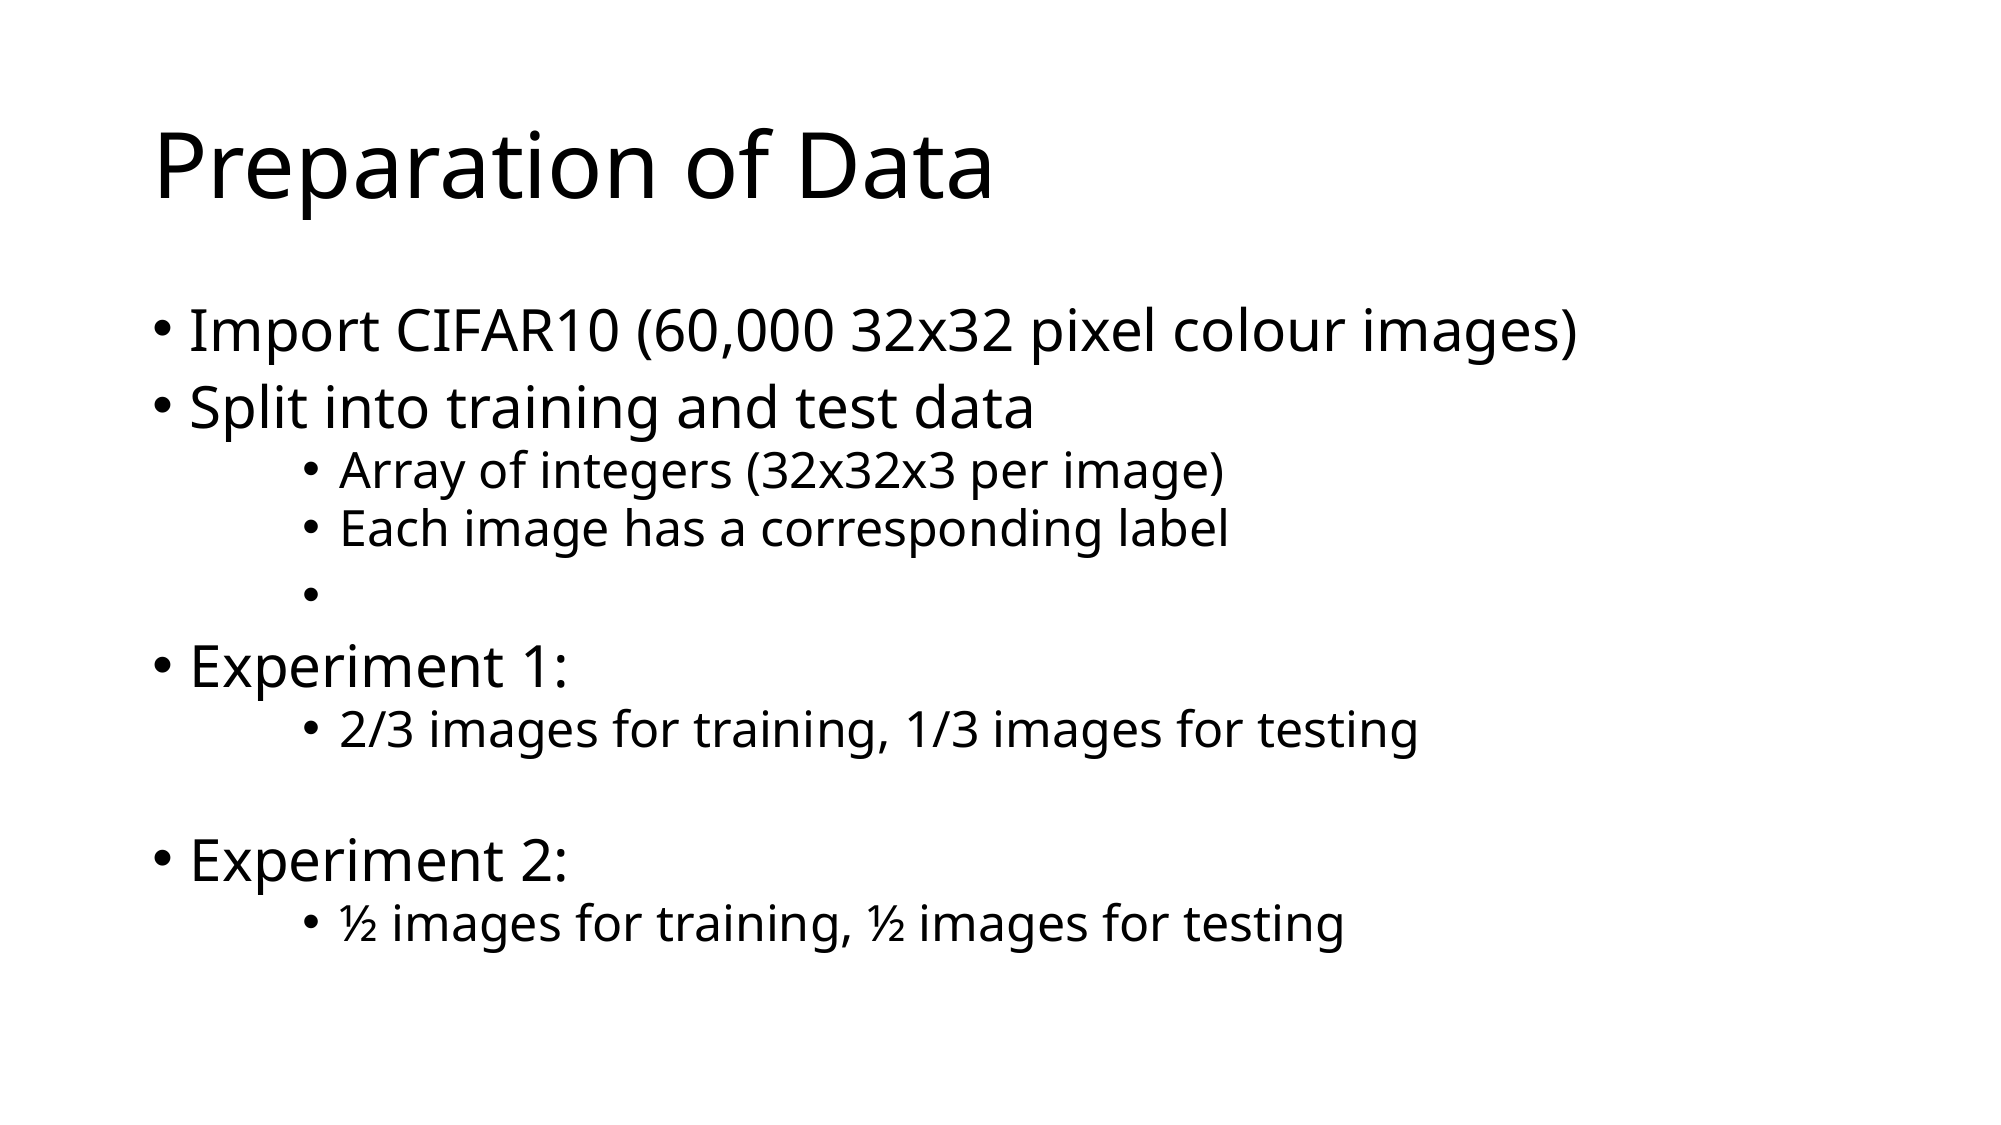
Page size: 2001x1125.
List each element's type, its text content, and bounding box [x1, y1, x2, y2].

title Preparation of Data [137, 59, 1863, 278]
list Import CIFAR10 (60,000 32x32 pixel colour images) Split into training and test data Array of integers (32x32x3 per image) Each image has a corresponding label Experiment 1: 2/3 images for training, 1/3 images for testing Experiment 2: ½ images for training, ½ images for testing [137, 299, 1863, 1014]
